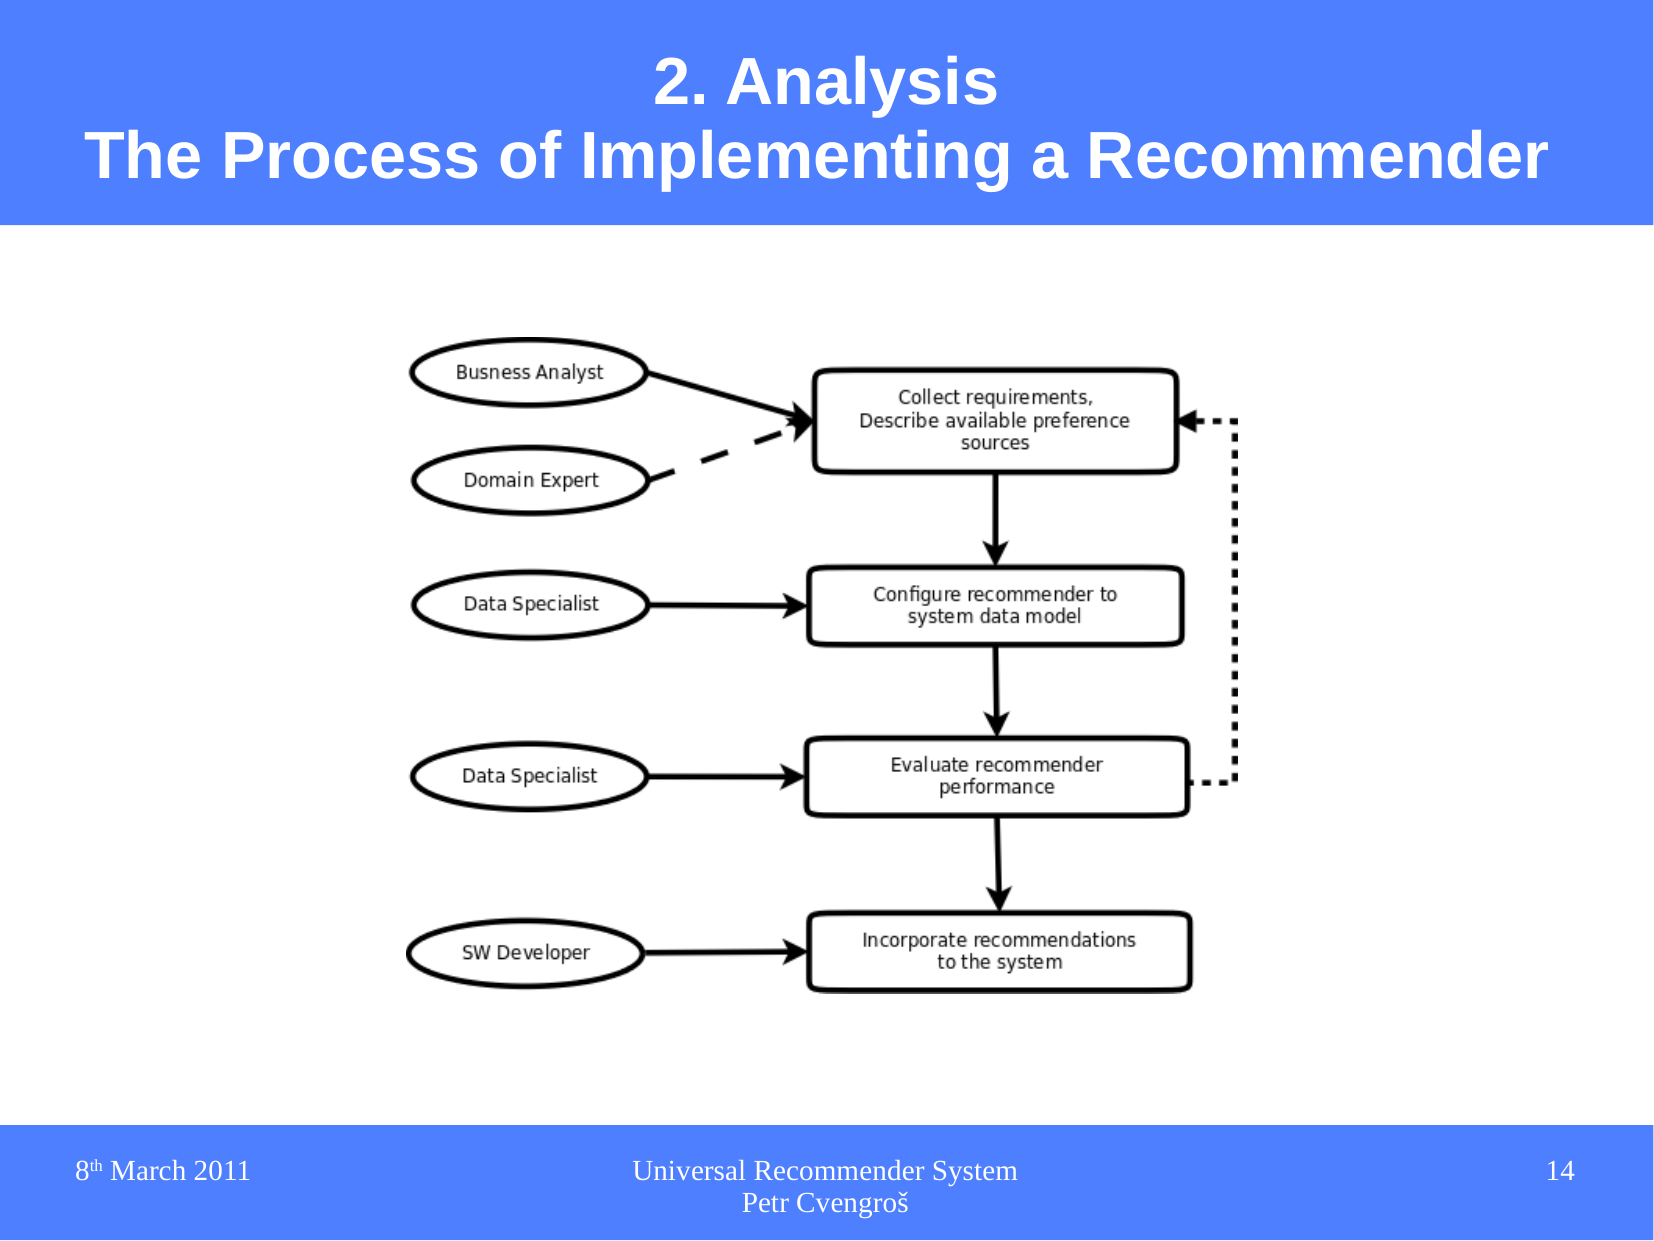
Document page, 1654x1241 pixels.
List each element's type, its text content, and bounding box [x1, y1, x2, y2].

title 2. Analysis The Process of Implementing a Recommender [82, 32, 1571, 205]
picture [406, 337, 1238, 994]
